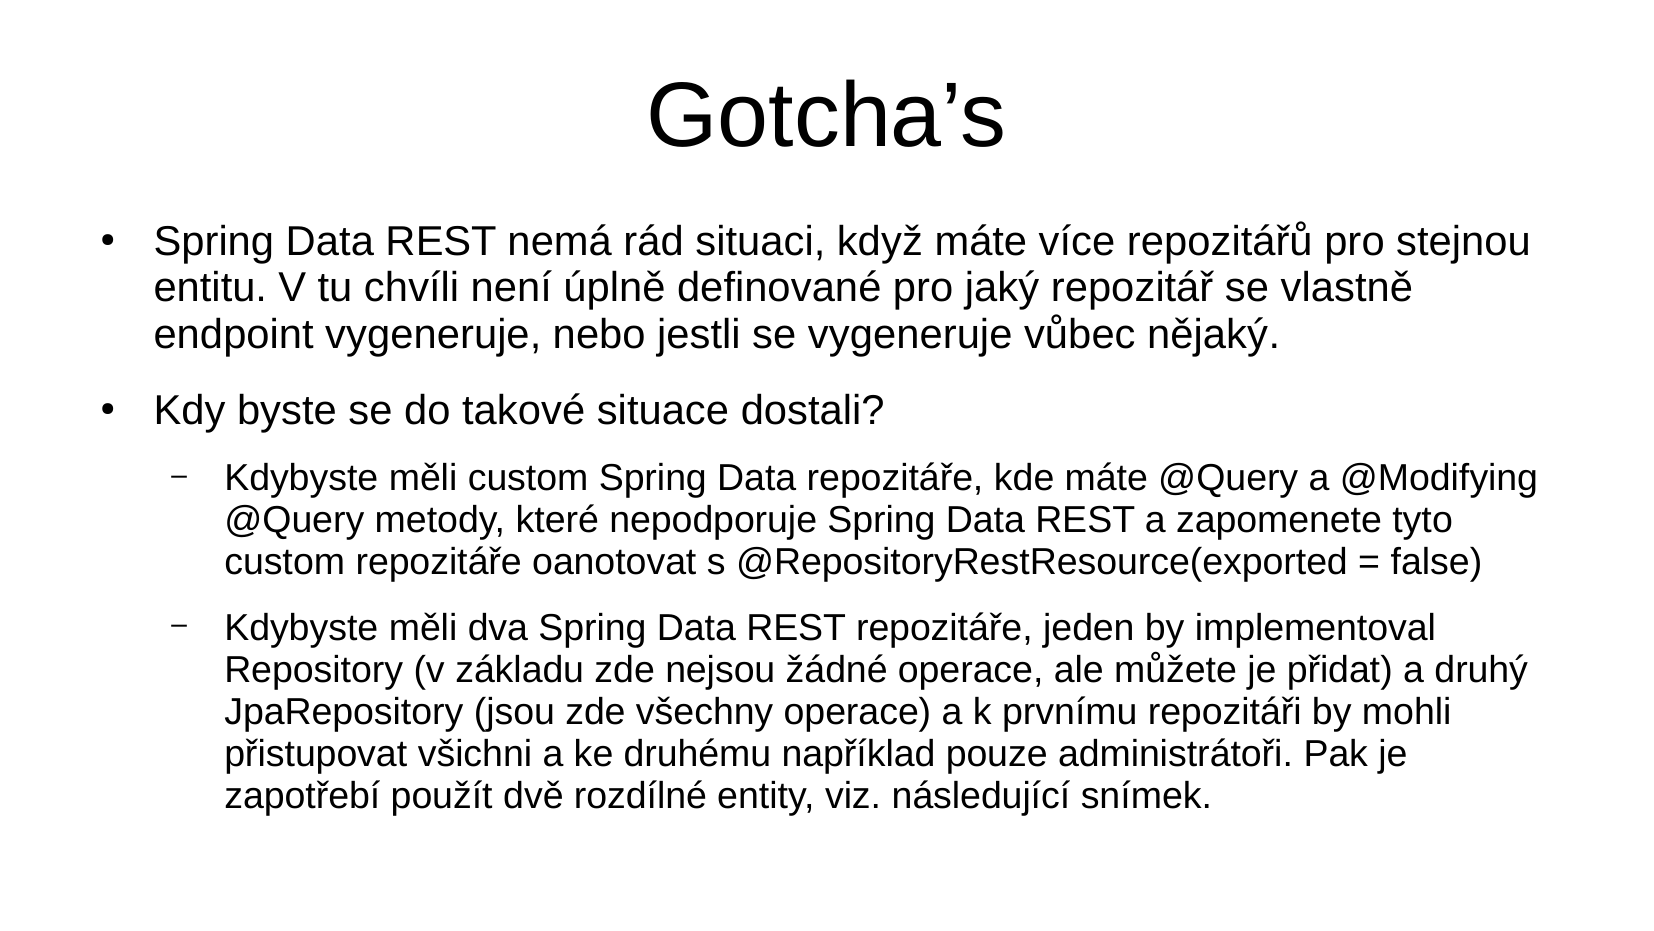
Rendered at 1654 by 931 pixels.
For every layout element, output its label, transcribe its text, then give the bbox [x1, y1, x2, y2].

title Gotcha’s [82, 37, 1571, 193]
list Spring Data REST nemá rád situaci, když máte více repozitářů pro stejnou entitu. V tu chvíli není úplně definované pro jaký repozitář se vlastně endpoint vygeneruje, nebo jestli se vygeneruje vůbec nějaký. Kdy byste se do takové situace dostali? Kdybyste měli custom Spring Data repozitáře, kde máte @Query a @Modifying @Query metody, které nepodporuje Spring Data REST a zapomenete tyto custom repozitáře oanotovat s @RepositoryRestResource(exported = false) Kdybyste měli dva Spring Data REST repozitáře, jeden by implementoval Repository (v základu zde nejsou žádné operace, ale můžete je přidat) a druhý JpaRepository (jsou zde všechny operace) a k prvnímu repozitáři by mohli přistupovat všichni a ke druhému například pouze administrátoři. Pak je zapotřebí použít dvě rozdílné entity, viz. následující snímek. [82, 217, 1571, 916]
